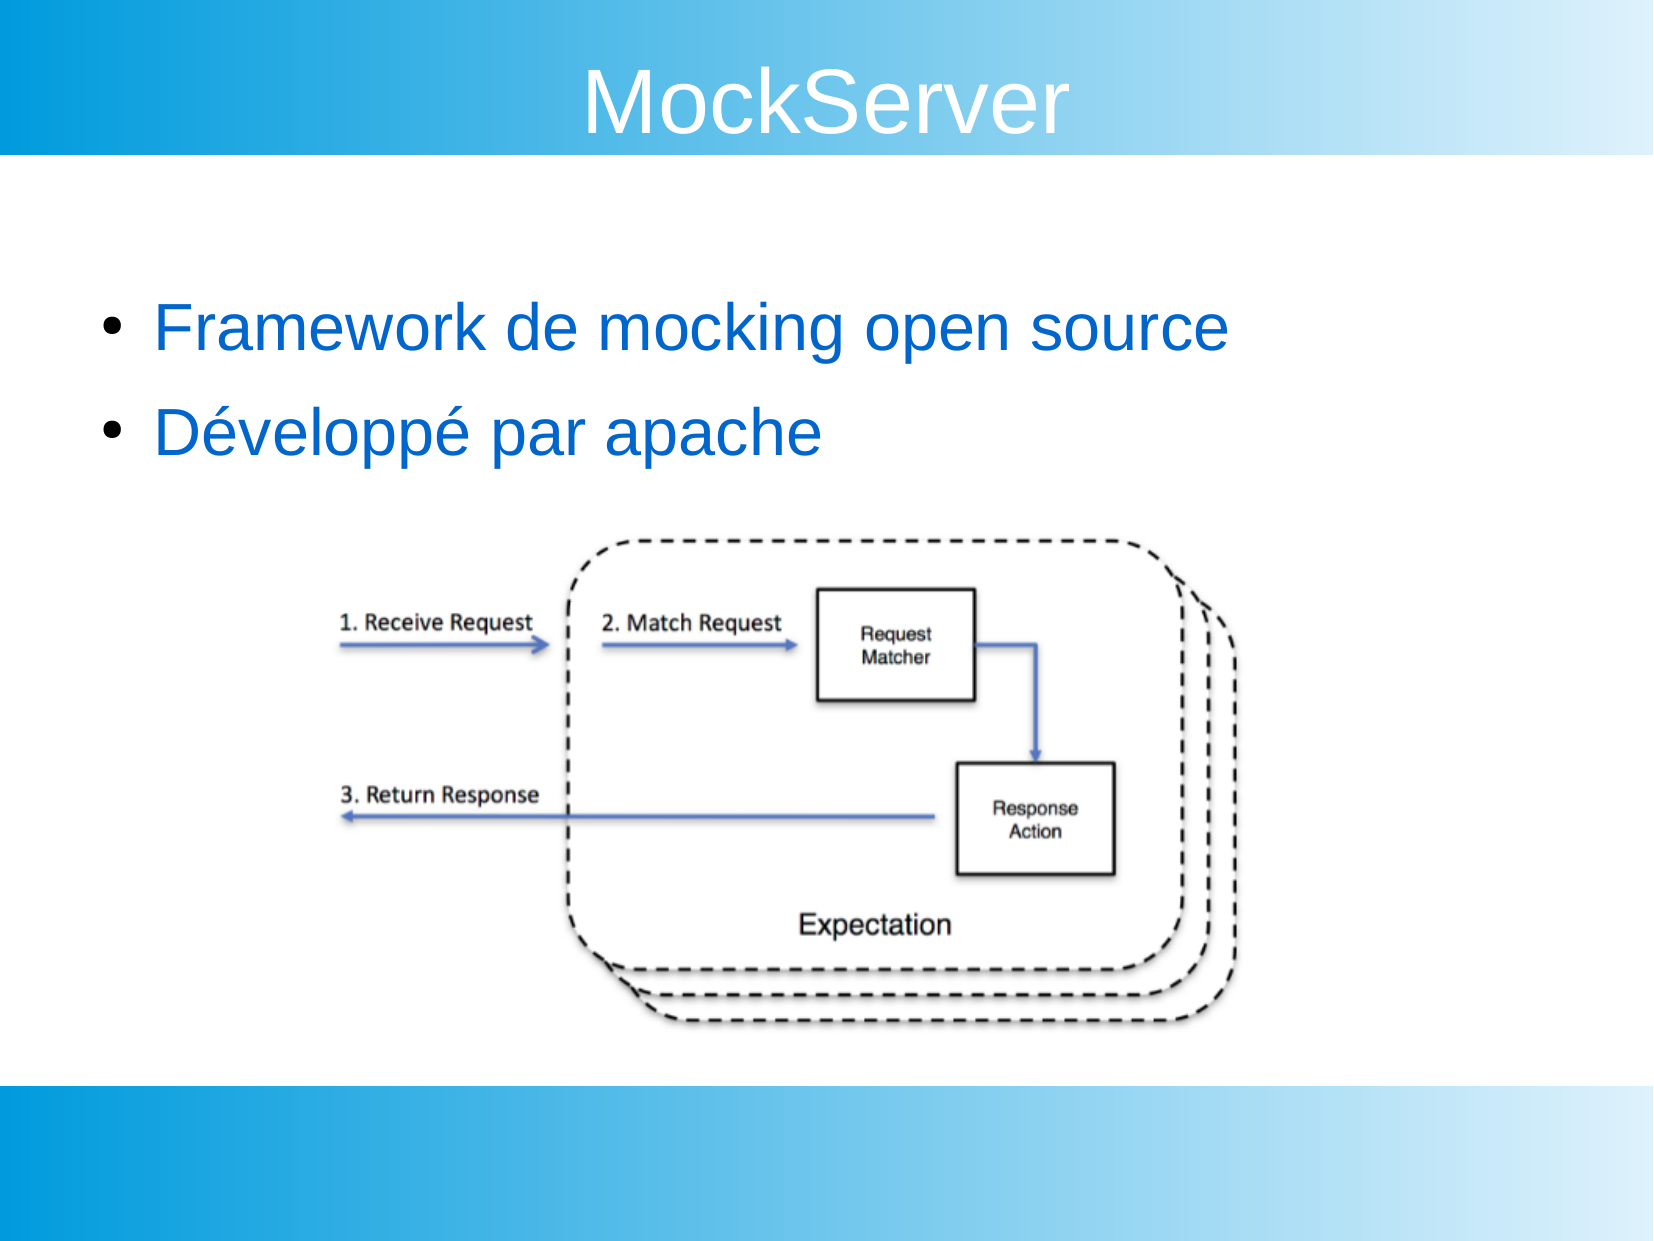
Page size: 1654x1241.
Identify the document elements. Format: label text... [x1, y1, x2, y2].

list Framework de mocking open source Développé par apache [82, 290, 1571, 1010]
picture [300, 529, 1340, 1051]
title MockServer [82, 49, 1571, 155]
